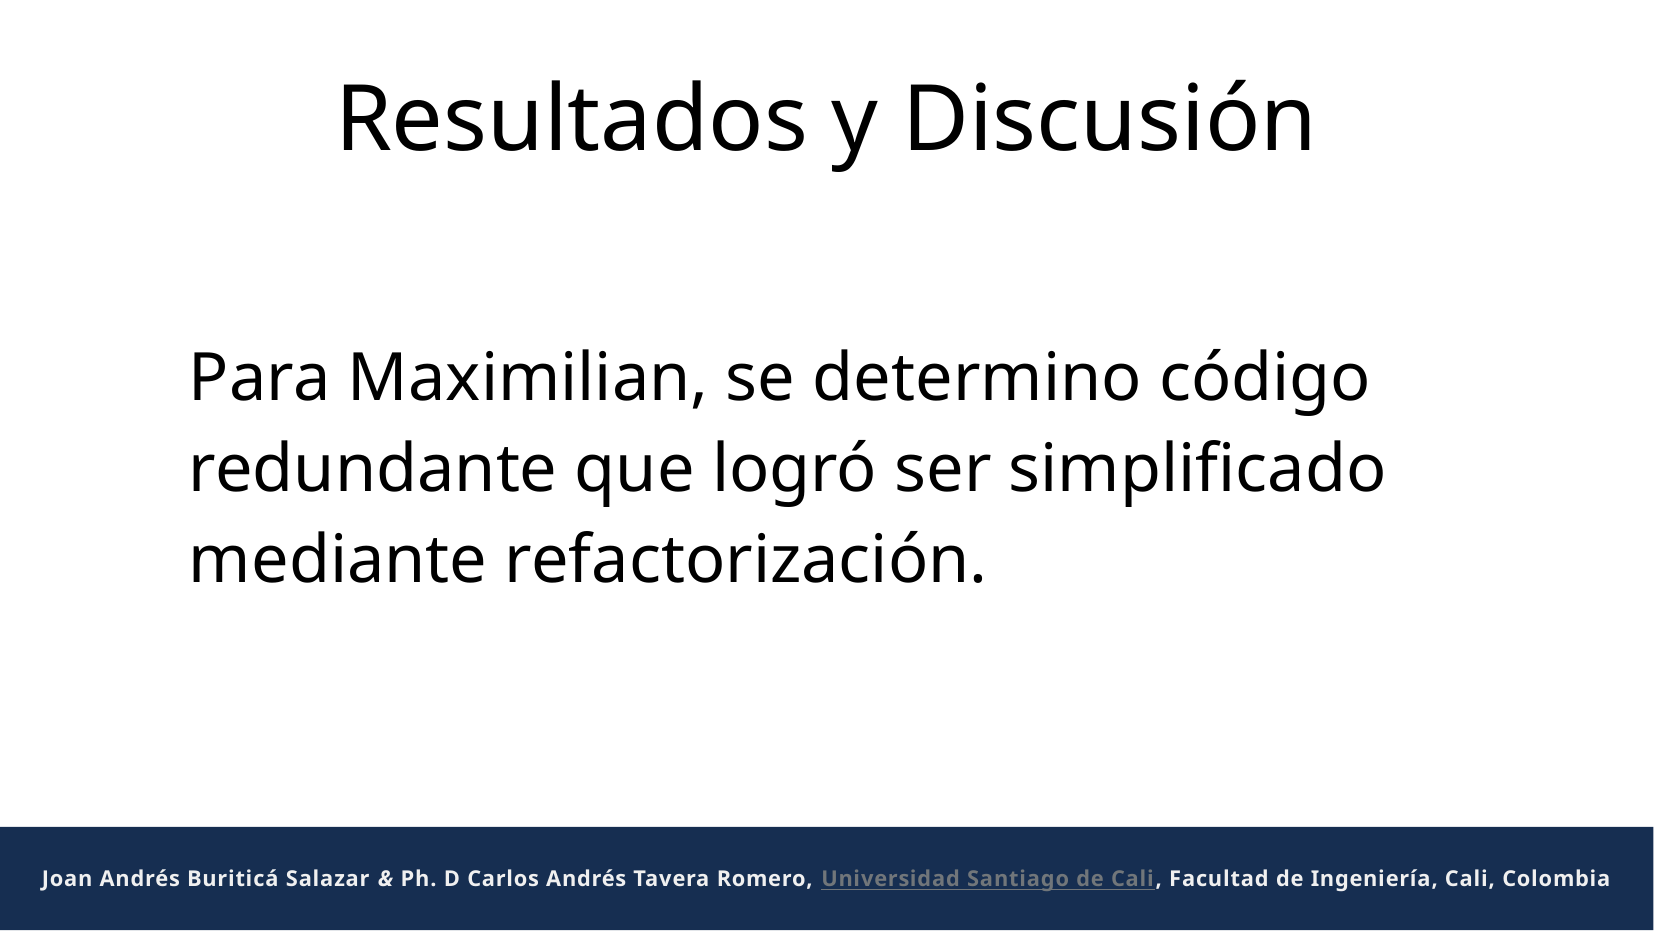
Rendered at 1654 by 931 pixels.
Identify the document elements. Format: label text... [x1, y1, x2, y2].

list Para Maximilian, se determino código redundante que logró ser simplificado mediante refactorización. [118, 329, 1536, 662]
title Resultados y Discusión [82, 37, 1571, 193]
